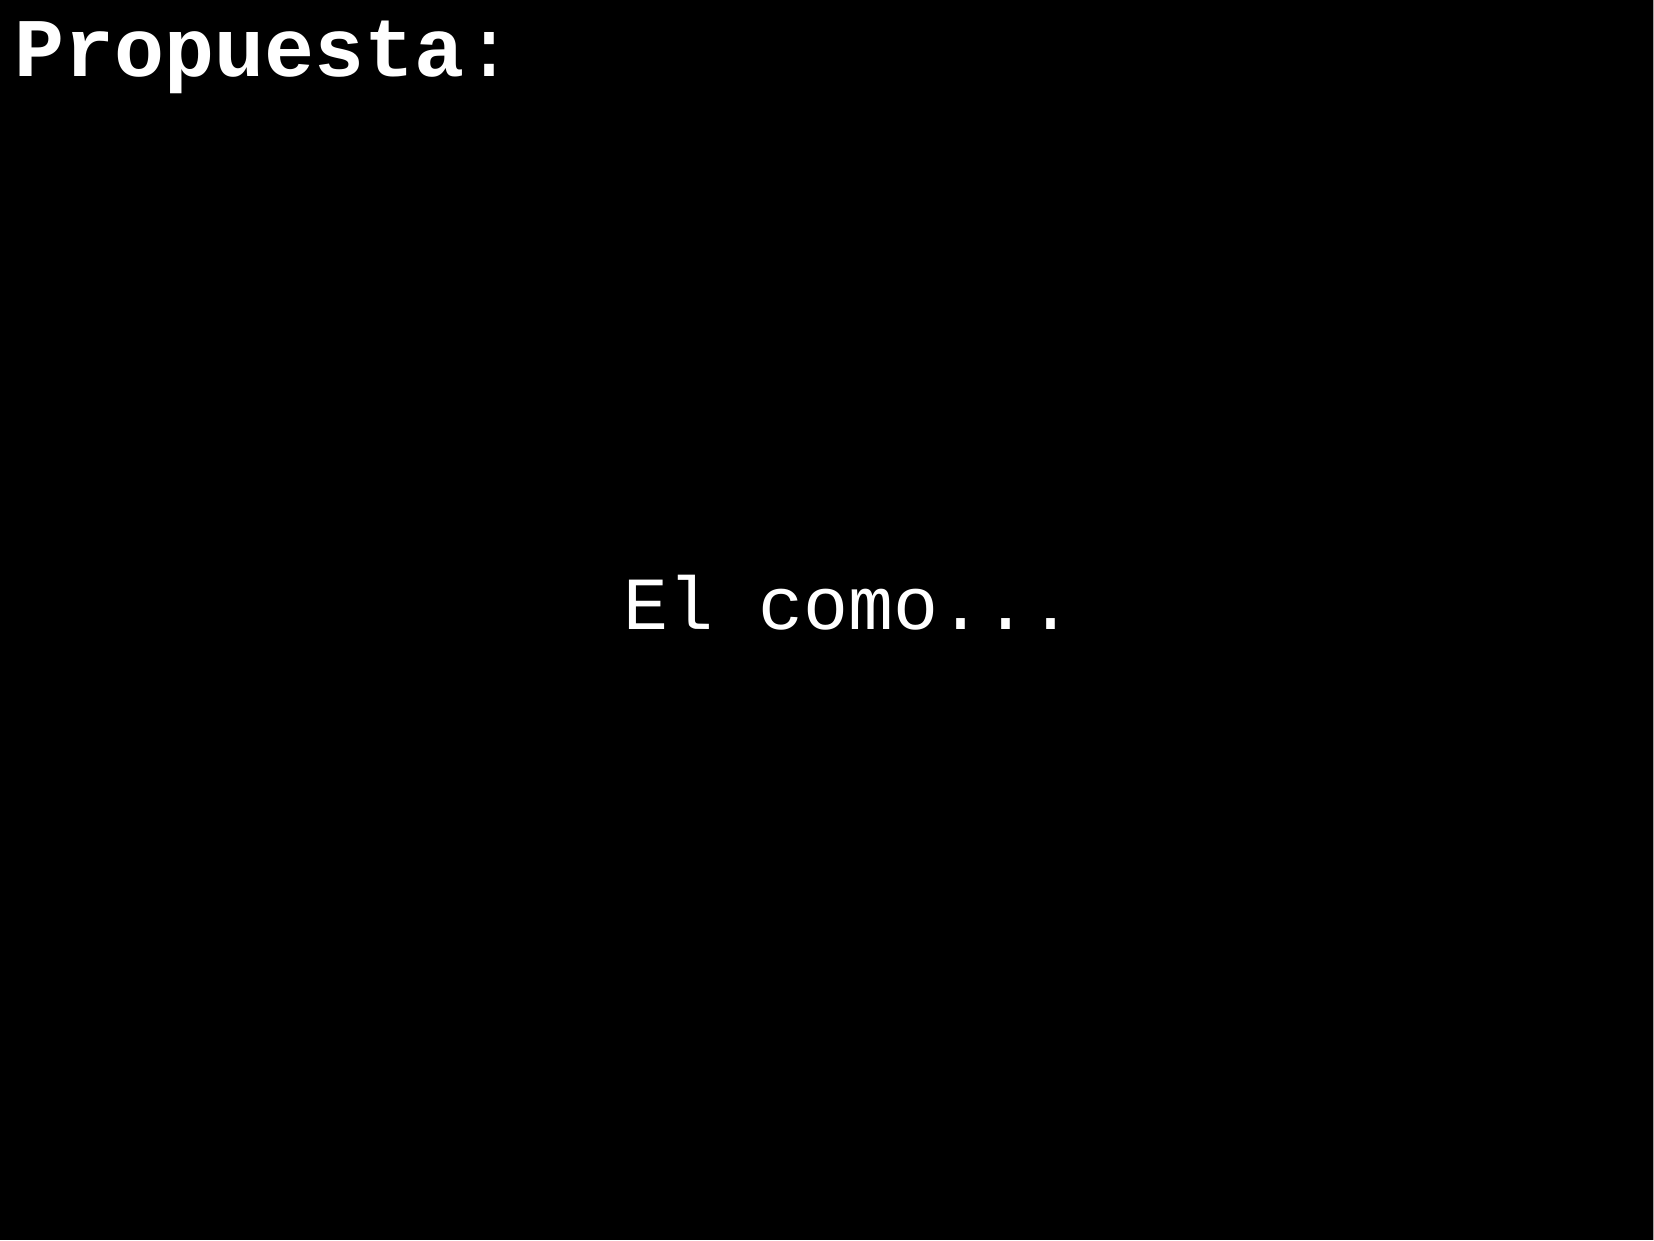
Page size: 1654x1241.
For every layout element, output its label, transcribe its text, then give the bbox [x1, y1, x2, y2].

text_box Propuesta: [0, 0, 680, 110]
subtitle El como... [82, 118, 1571, 1102]
